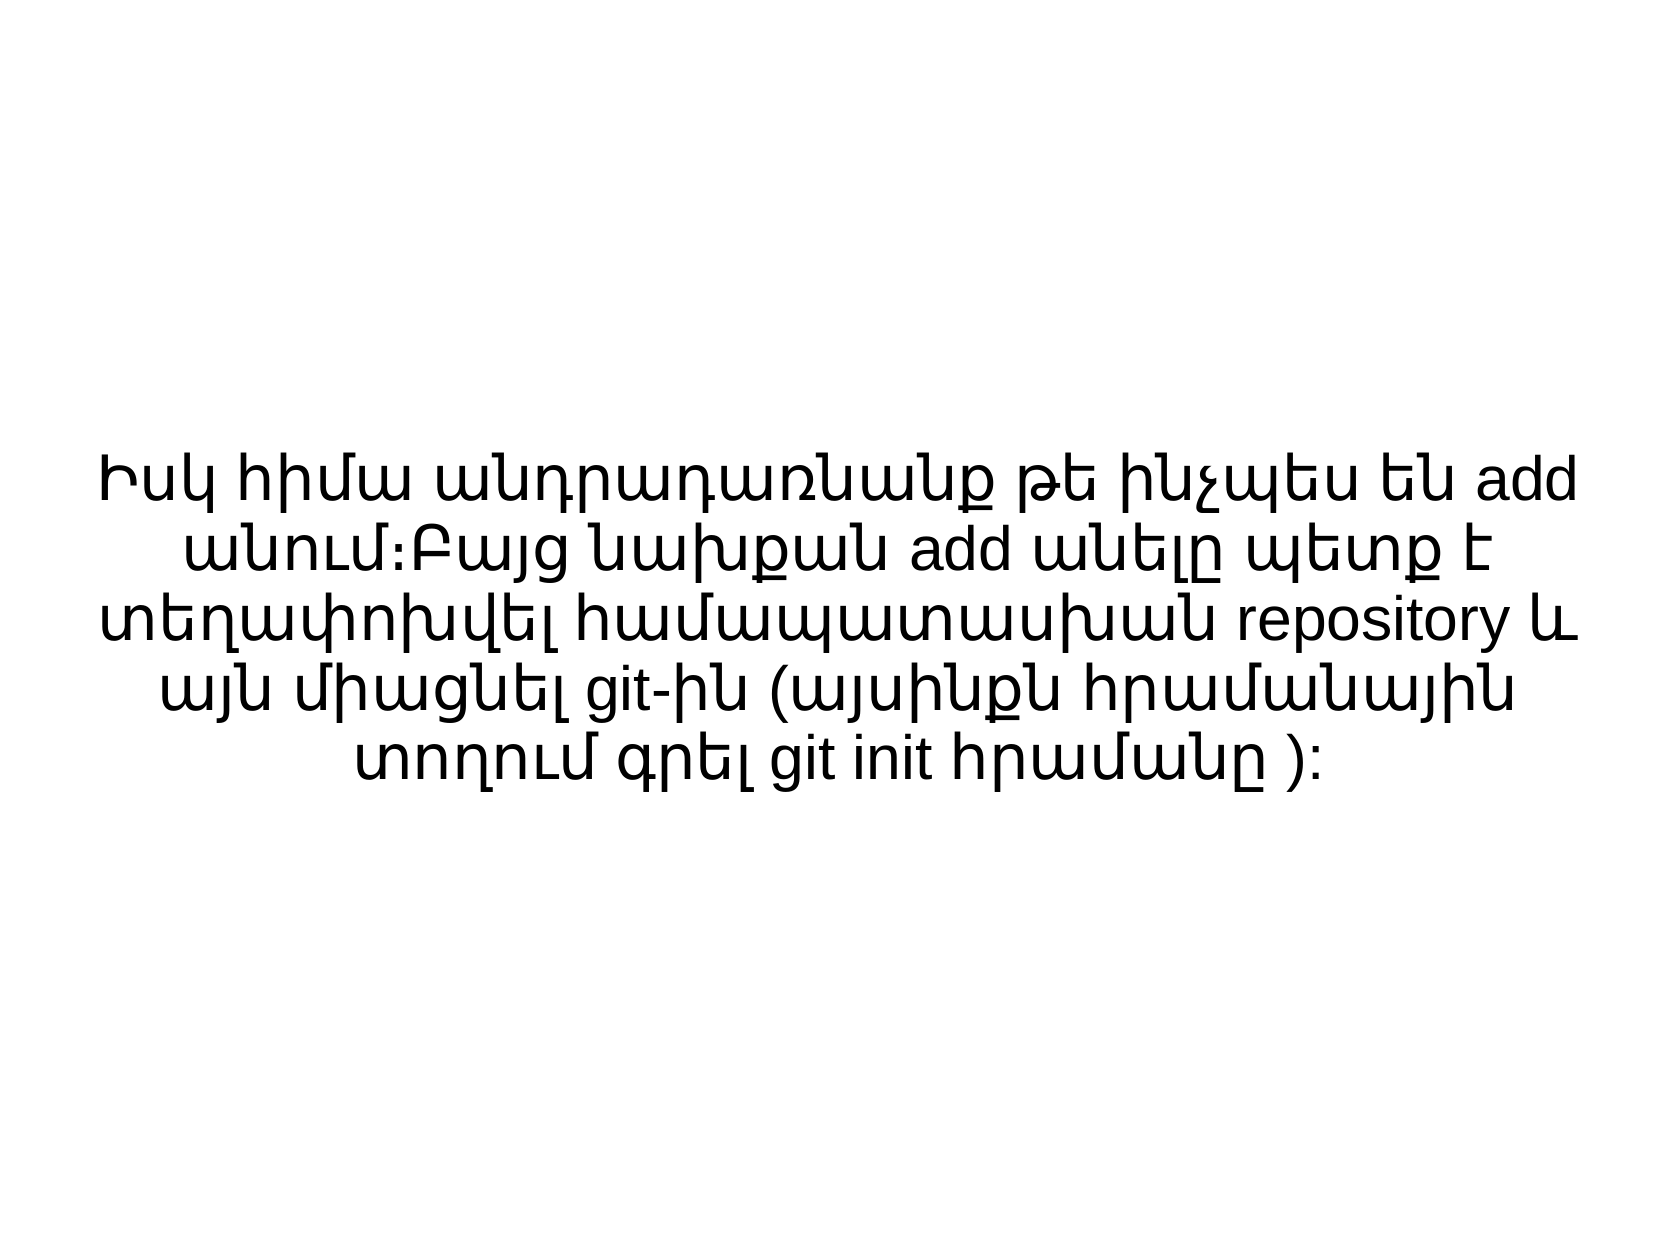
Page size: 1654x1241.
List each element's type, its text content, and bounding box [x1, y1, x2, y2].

title Իսկ հիմա անդրադառնանք թե ինչպես են add անում։Բայց նախքան add անելը պետք է տեղափոխվել համապատասխան repository և այն միացնել git-ին (այսինքն հրամանային տողում գրել git init հրամանը ): [94, 304, 1583, 793]
